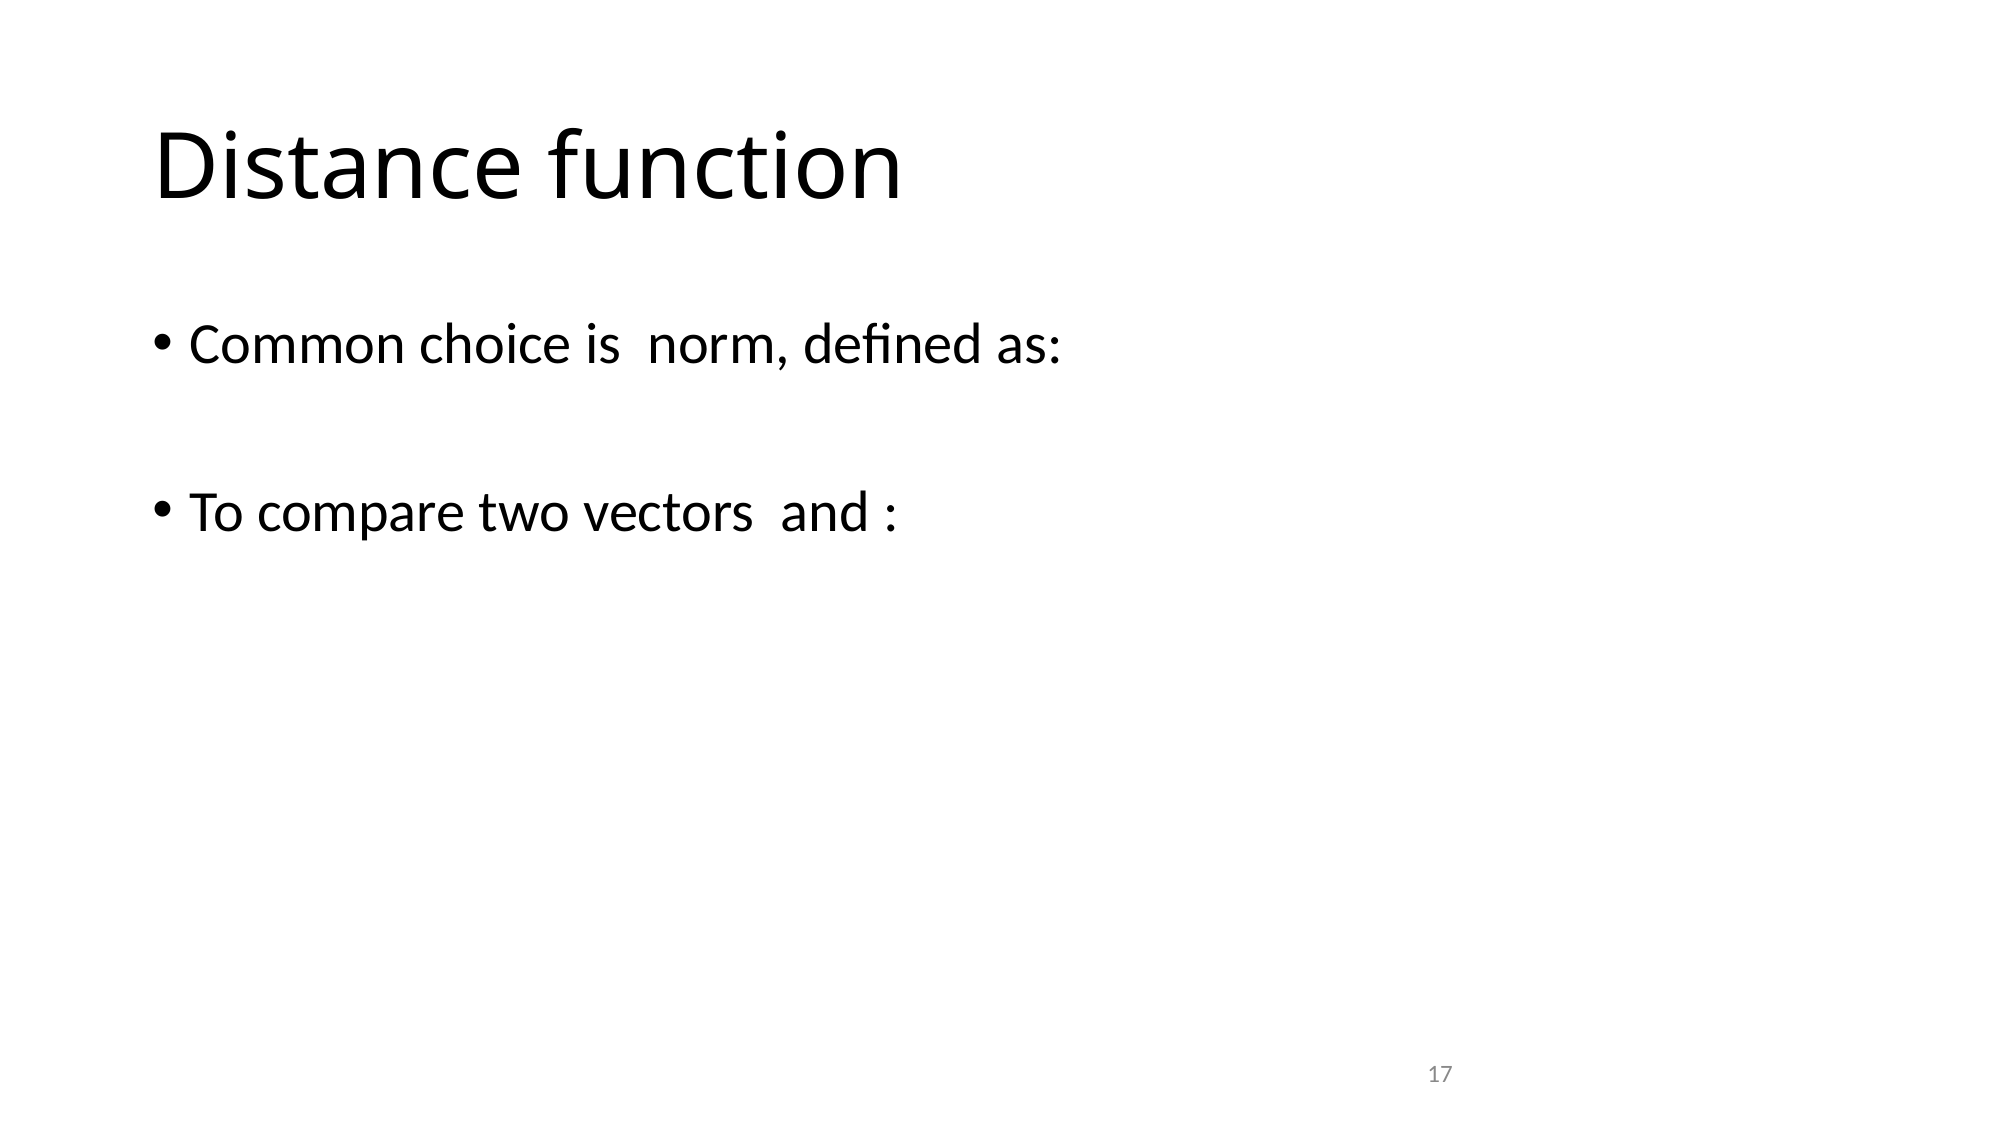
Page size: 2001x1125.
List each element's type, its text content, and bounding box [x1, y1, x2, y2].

title Distance function [137, 59, 1863, 278]
list Common choice is norm, defined as: To compare two vectors and : [137, 305, 1863, 1020]
text_box [1412, 1042, 1863, 1103]
